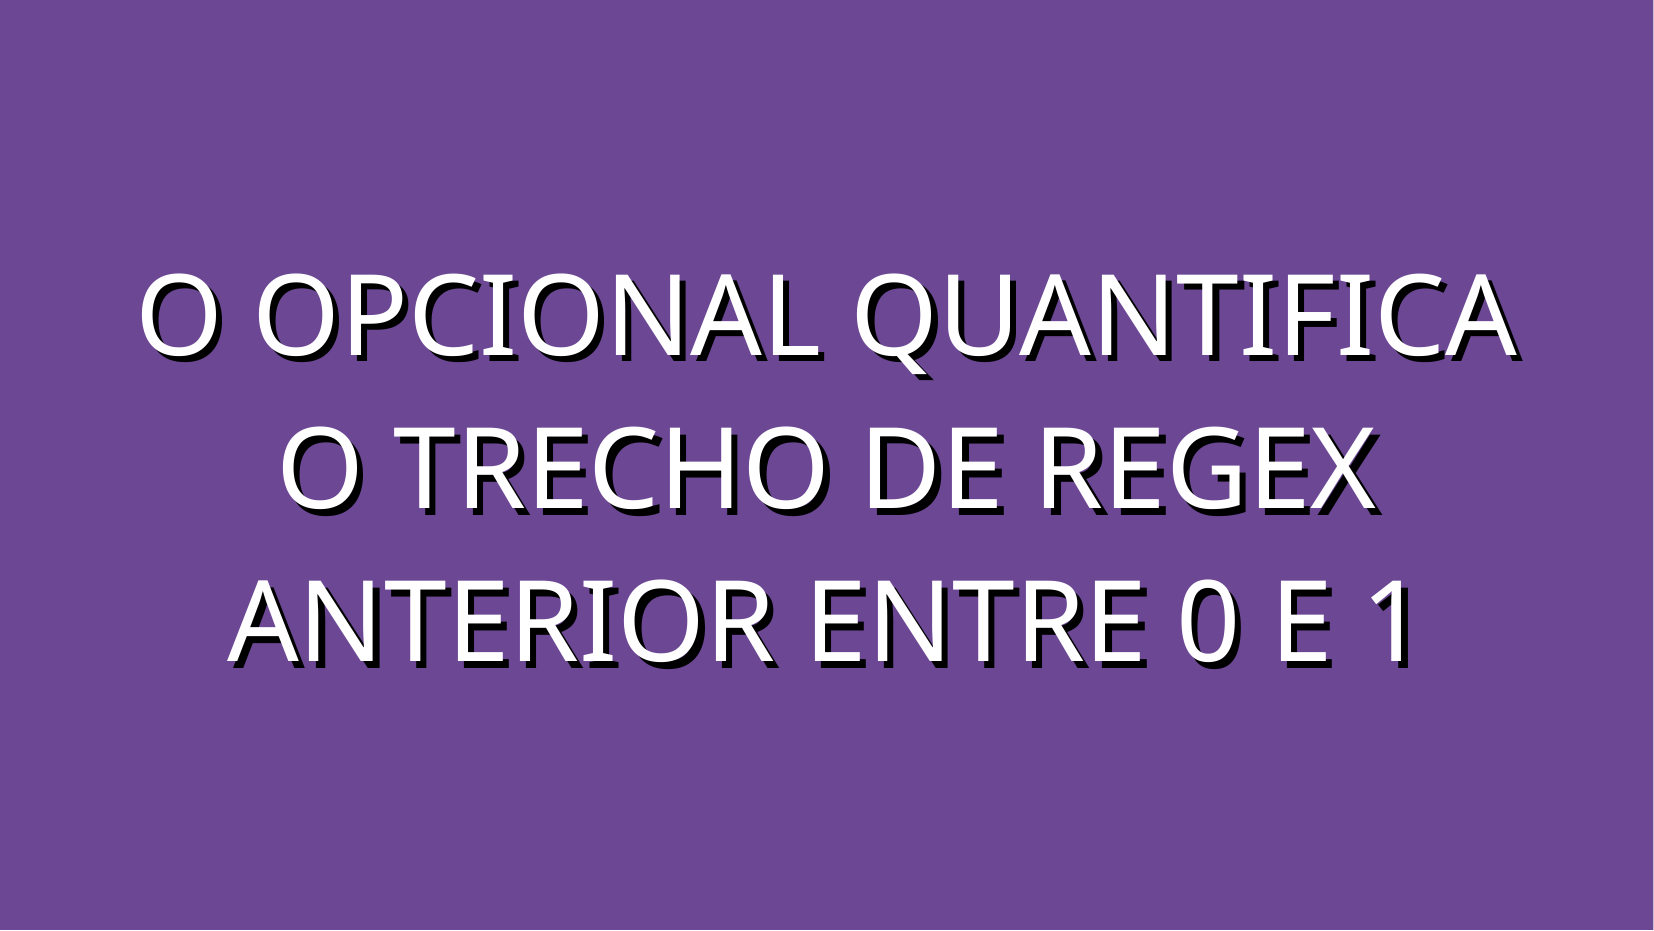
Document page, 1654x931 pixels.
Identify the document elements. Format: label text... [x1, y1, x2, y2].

subtitle O OPCIONAL QUANTIFICA O TRECHO DE REGEX ANTERIOR ENTRE 0 E 1 [82, 105, 1571, 826]
